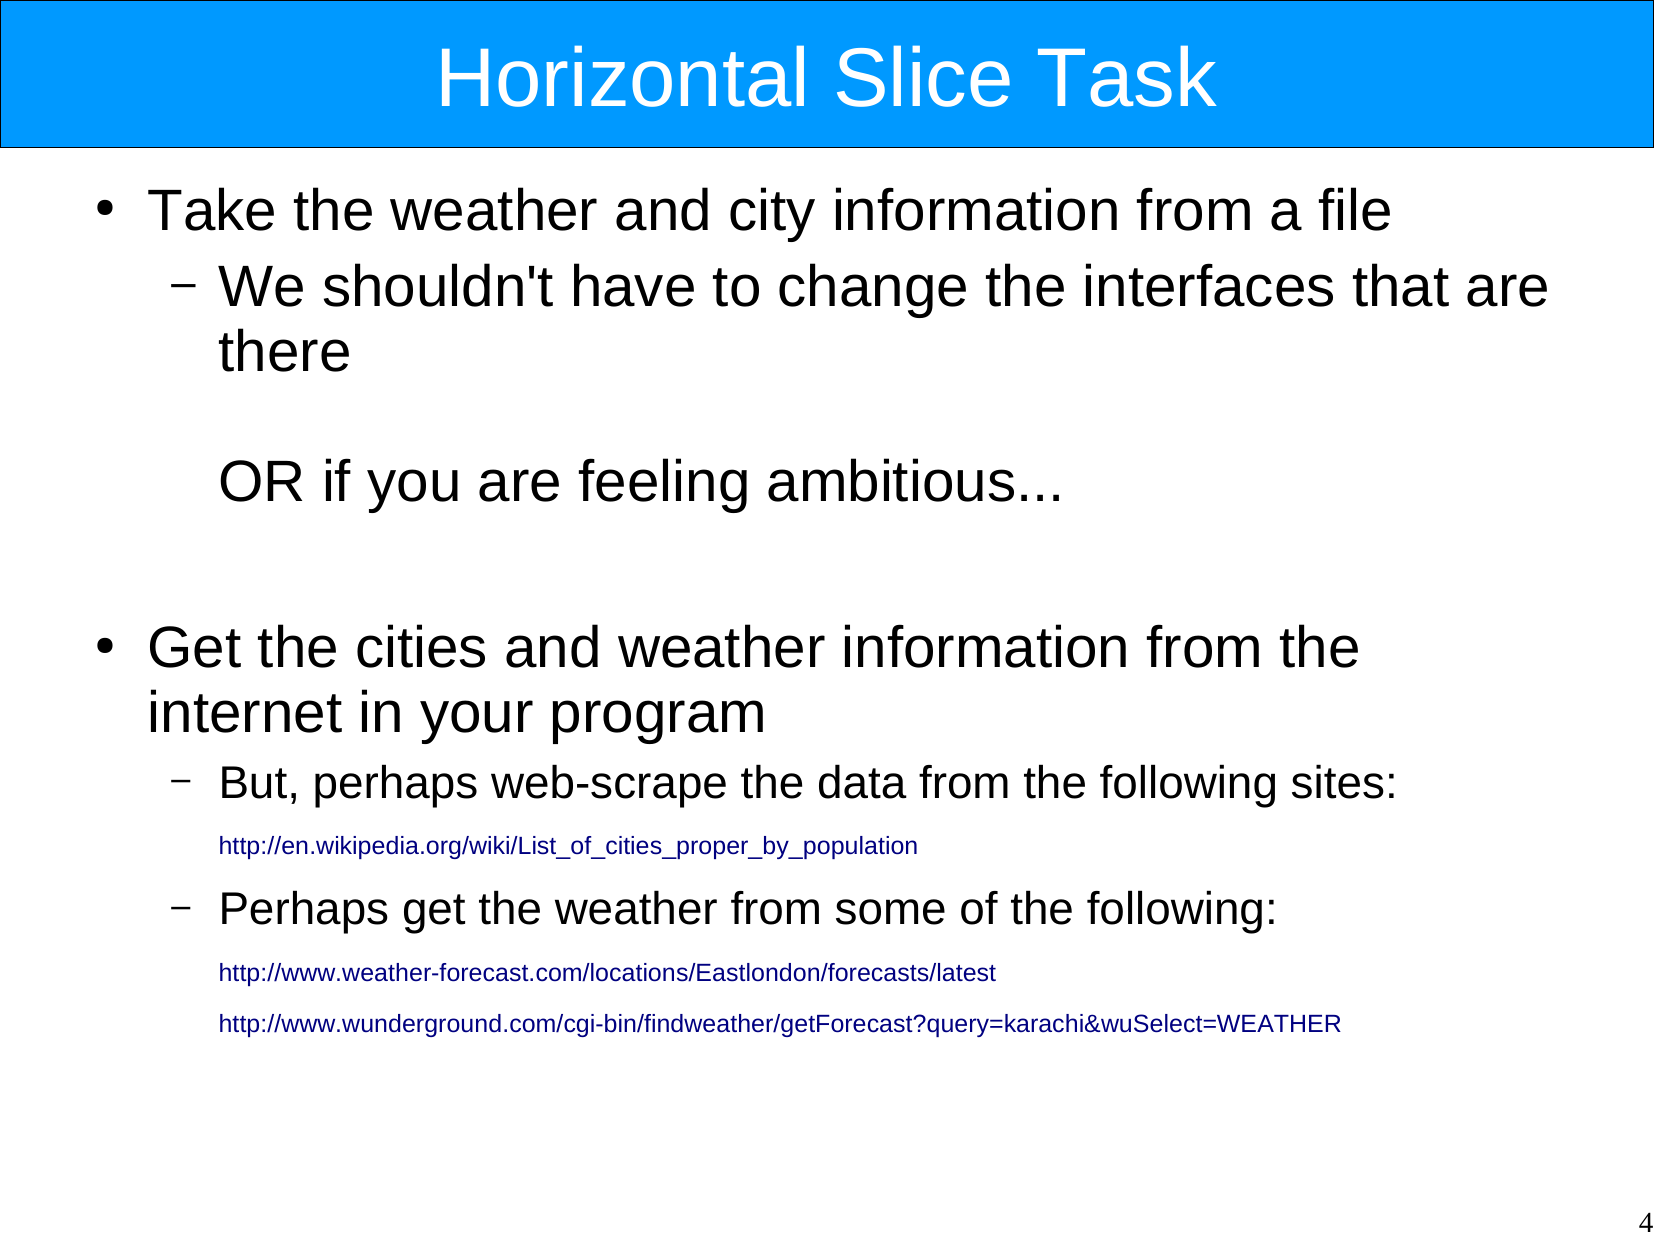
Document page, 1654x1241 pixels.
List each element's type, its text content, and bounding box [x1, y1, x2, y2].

list Take the weather and city information from a file We shouldn't have to change the interfaces that are there OR if you are feeling ambitious... Get the cities and weather information from the internet in your program But, perhaps web-scrape the data from the following sites: http://en.wikipedia.org/wiki/List_of_cities_proper_by_population Perhaps get the weather from some of the following: http://www.weather-forecast.com/locations/Eastlondon/forecasts/latest http://www.wunderground.com/cgi-bin/findweather/getForecast?query=karachi&wuSelect=WEATHER [76, 177, 1565, 1196]
title Horizontal Slice Task [82, 21, 1571, 135]
